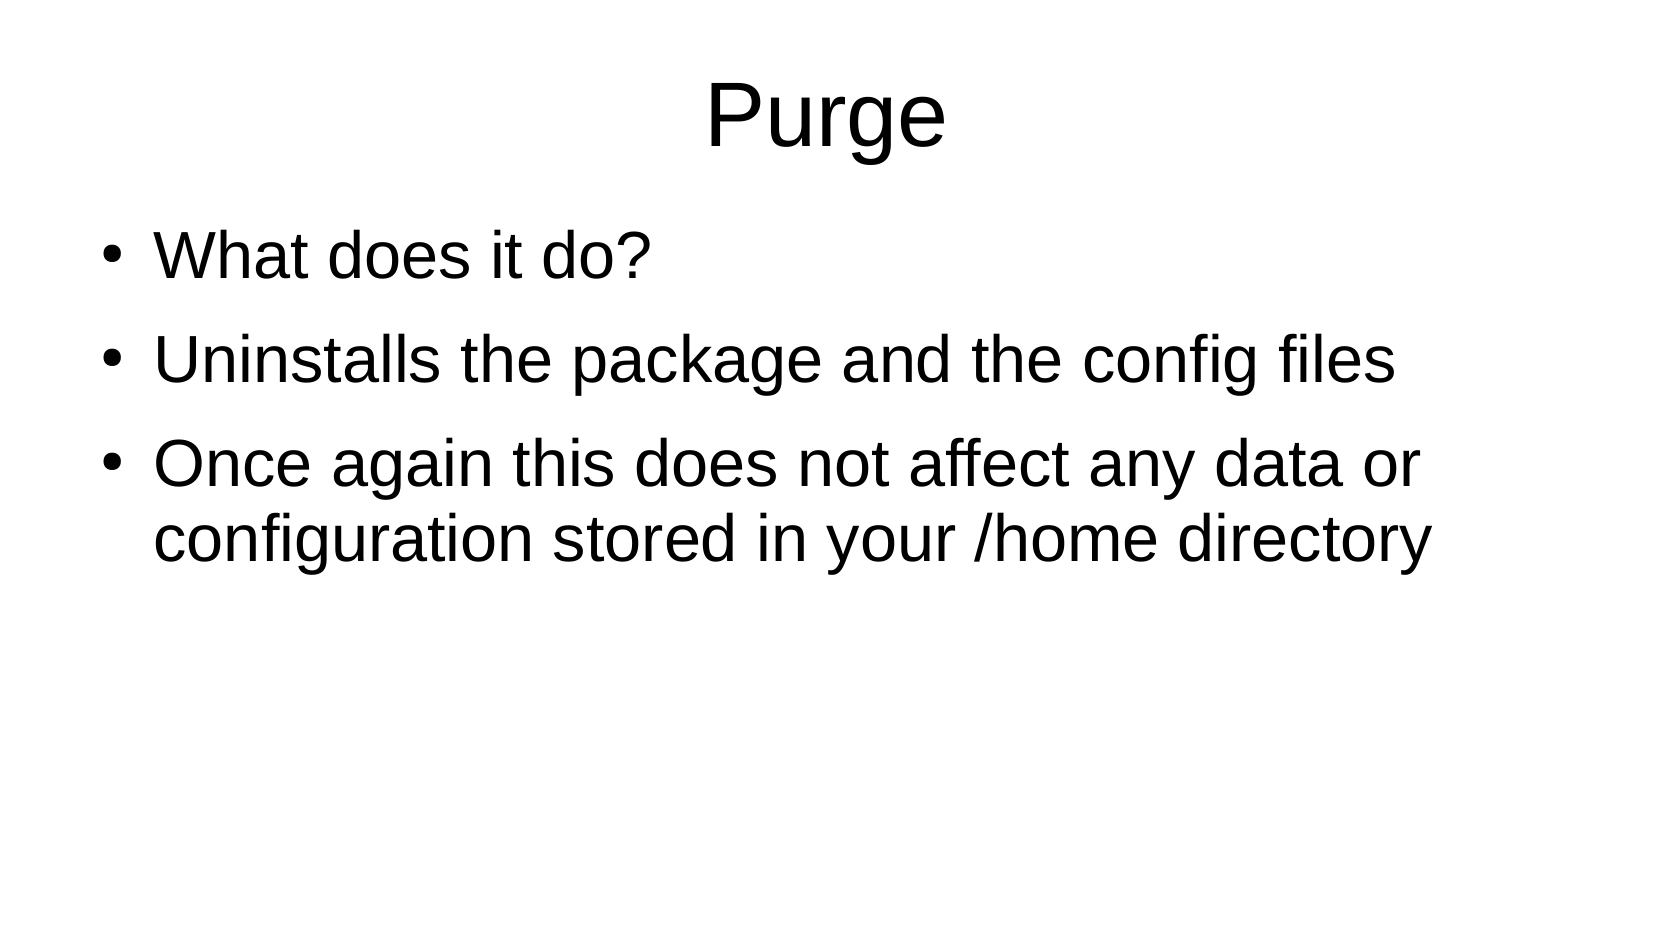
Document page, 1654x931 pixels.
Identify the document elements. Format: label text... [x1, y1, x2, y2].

title Purge [82, 37, 1571, 193]
list What does it do? Uninstalls the package and the config files Once again this does not affect any data or configuration stored in your /home directory [82, 217, 1571, 758]
